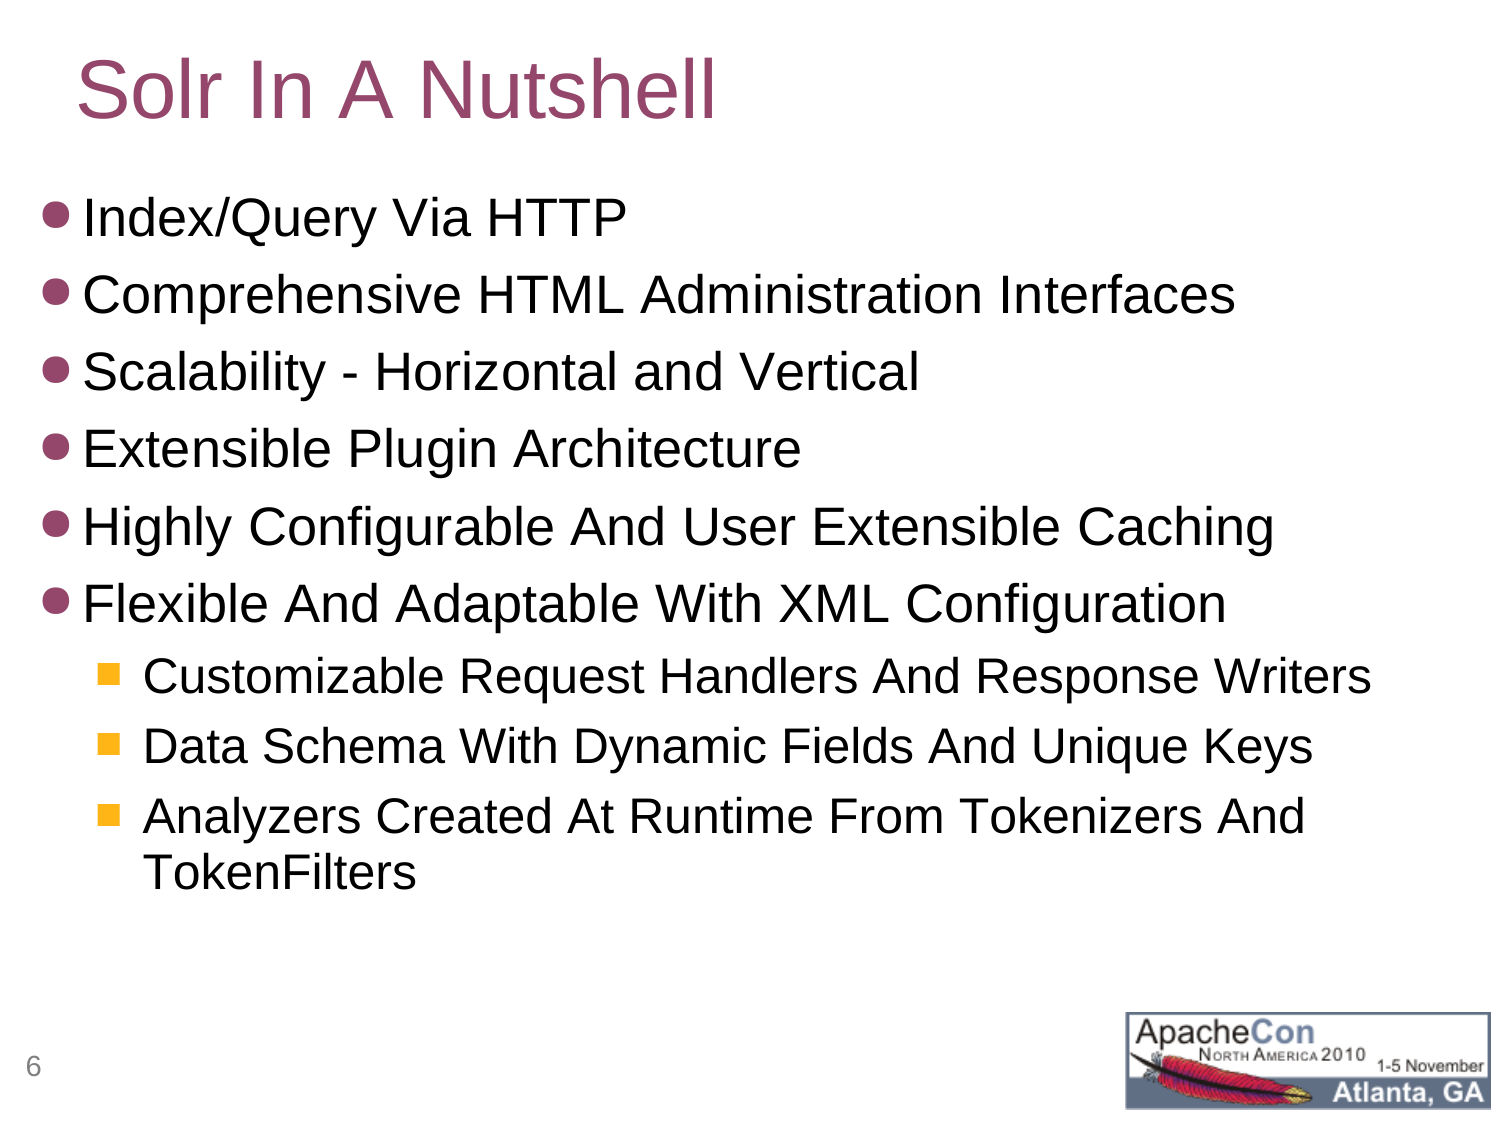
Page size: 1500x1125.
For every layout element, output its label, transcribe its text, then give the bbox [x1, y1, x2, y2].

list Index/Query Via HTTP Comprehensive HTML Administration Interfaces Scalability - Horizontal and Vertical Extensible Plugin Architecture Highly Configurable And User Extensible Caching Flexible And Adaptable With XML Configuration Customizable Request Handlers And Response Writers Data Schema With Dynamic Fields And Unique Keys Analyzers Created At Runtime From Tokenizers And TokenFilters [37, 187, 1463, 991]
title Solr In A Nutshell [75, 0, 1425, 181]
picture [1125, 1012, 1491, 1110]
